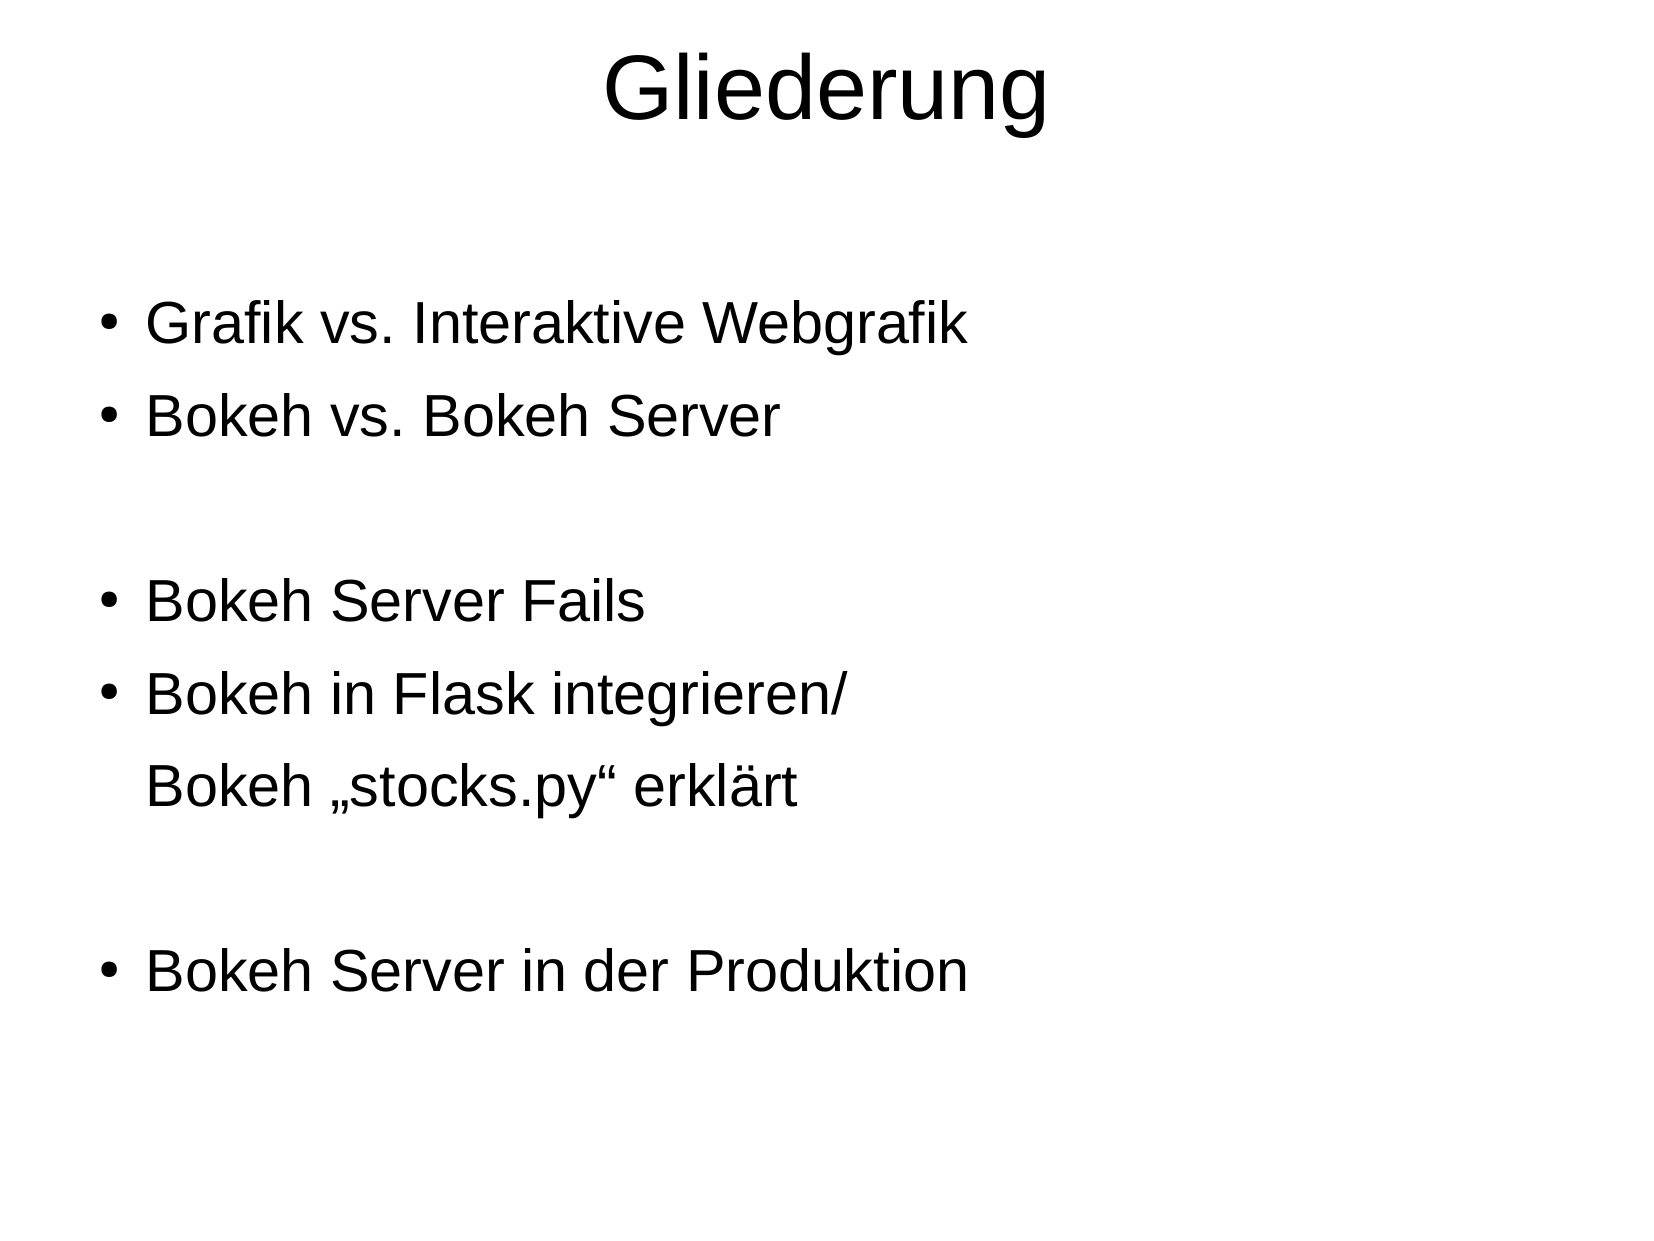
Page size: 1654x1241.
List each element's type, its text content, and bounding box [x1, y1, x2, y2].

title Gliederung [82, 0, 1571, 192]
list Grafik vs. Interaktive Webgrafik Bokeh vs. Bokeh Server Bokeh Server Fails Bokeh in Flask integrieren/ Bokeh „stocks.py“ erklärt Bokeh Server in der Produktion [82, 290, 1571, 1010]
